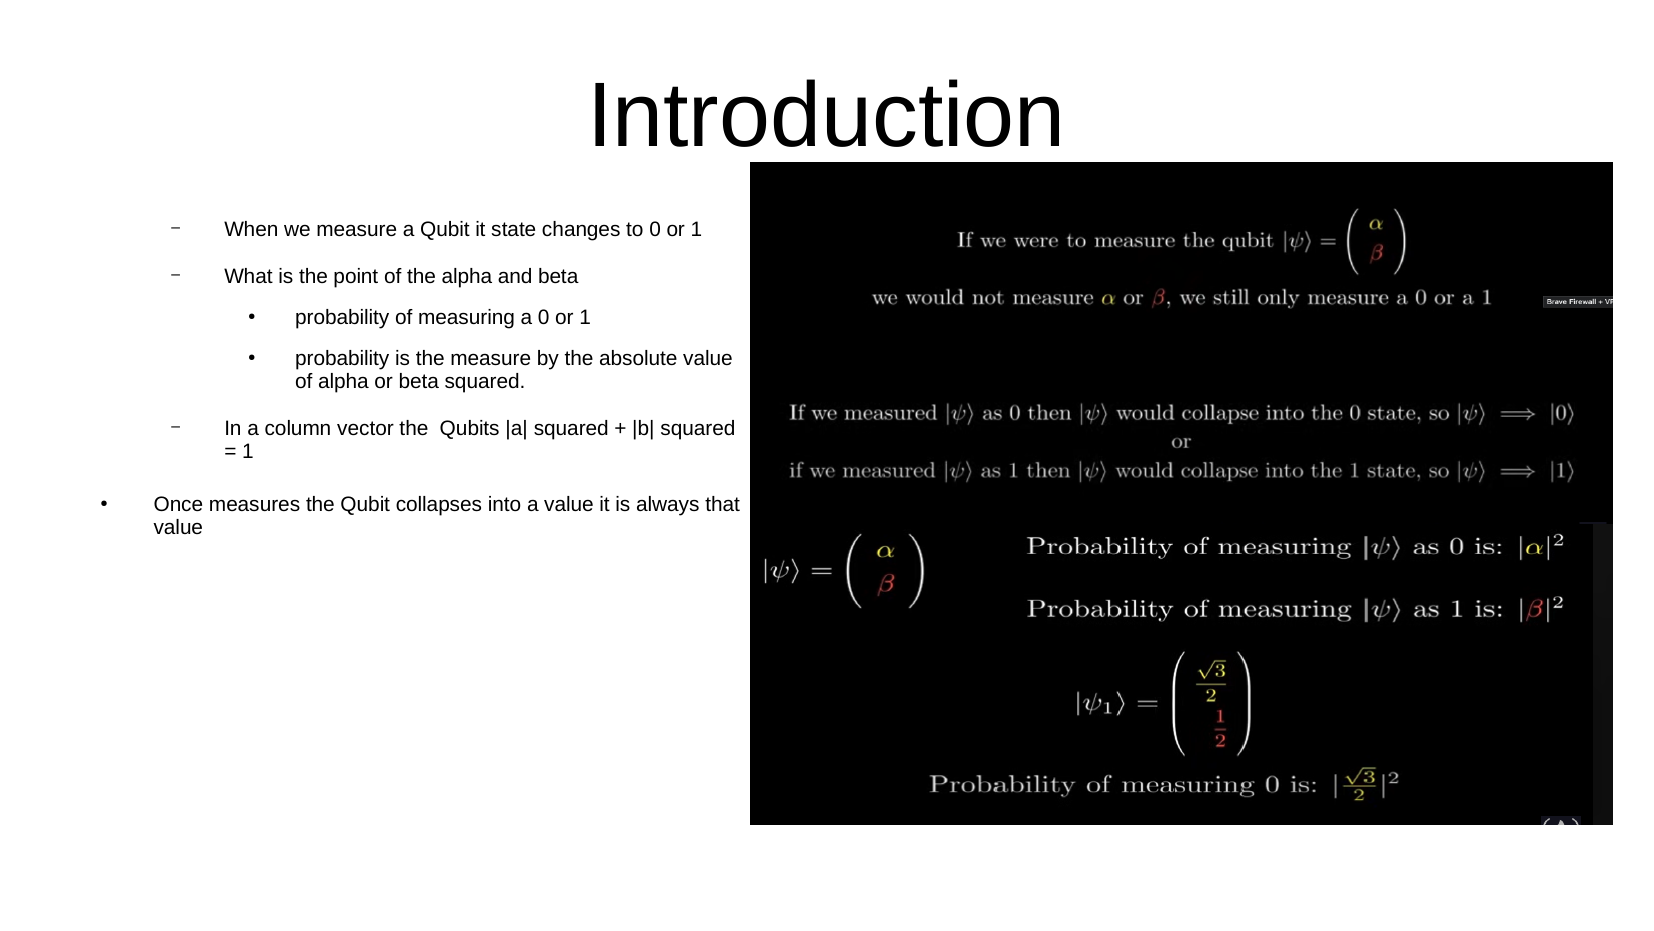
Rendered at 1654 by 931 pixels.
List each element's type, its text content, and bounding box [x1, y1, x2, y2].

picture [750, 162, 1613, 826]
title Introduction [82, 37, 1571, 193]
list When we measure a Qubit it state changes to 0 or 1 What is the point of the alpha and beta probability of measuring a 0 or 1 probability is the measure by the absolute value of alpha or beta squared. In a column vector the Qubits |a| squared + |b| squared = 1 Once measures the Qubit collapses into a value it is always that value [82, 217, 1613, 901]
